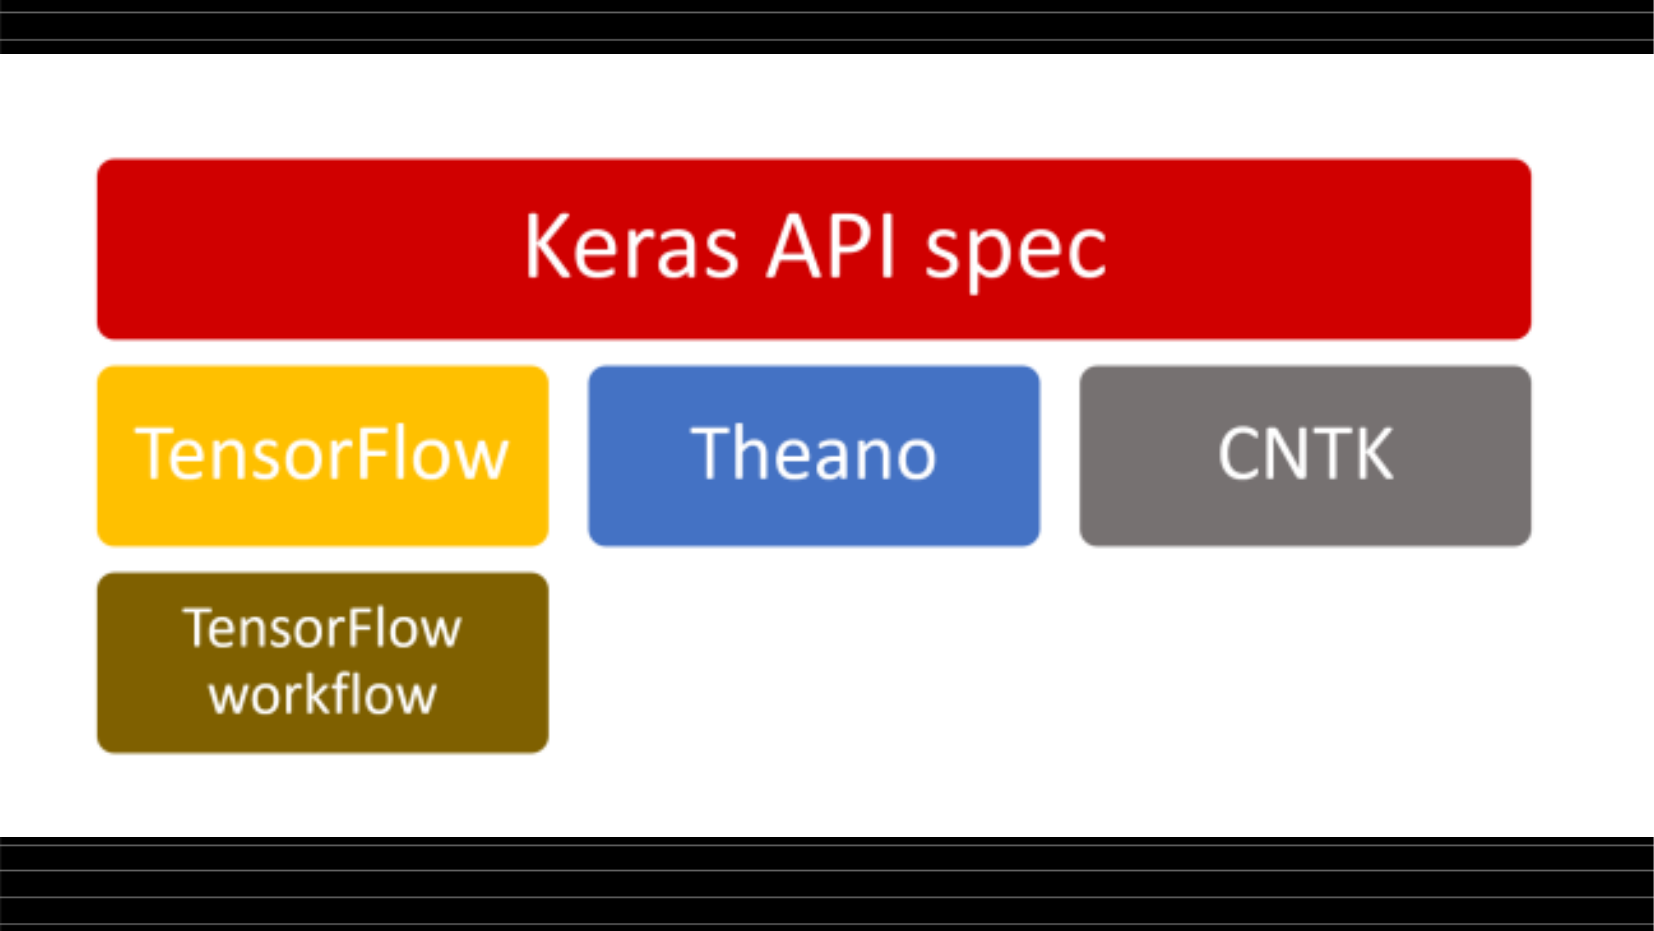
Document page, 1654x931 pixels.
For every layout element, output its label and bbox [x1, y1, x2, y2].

picture [0, 0, 1654, 54]
picture [70, 138, 1560, 781]
picture [0, 837, 1654, 931]
